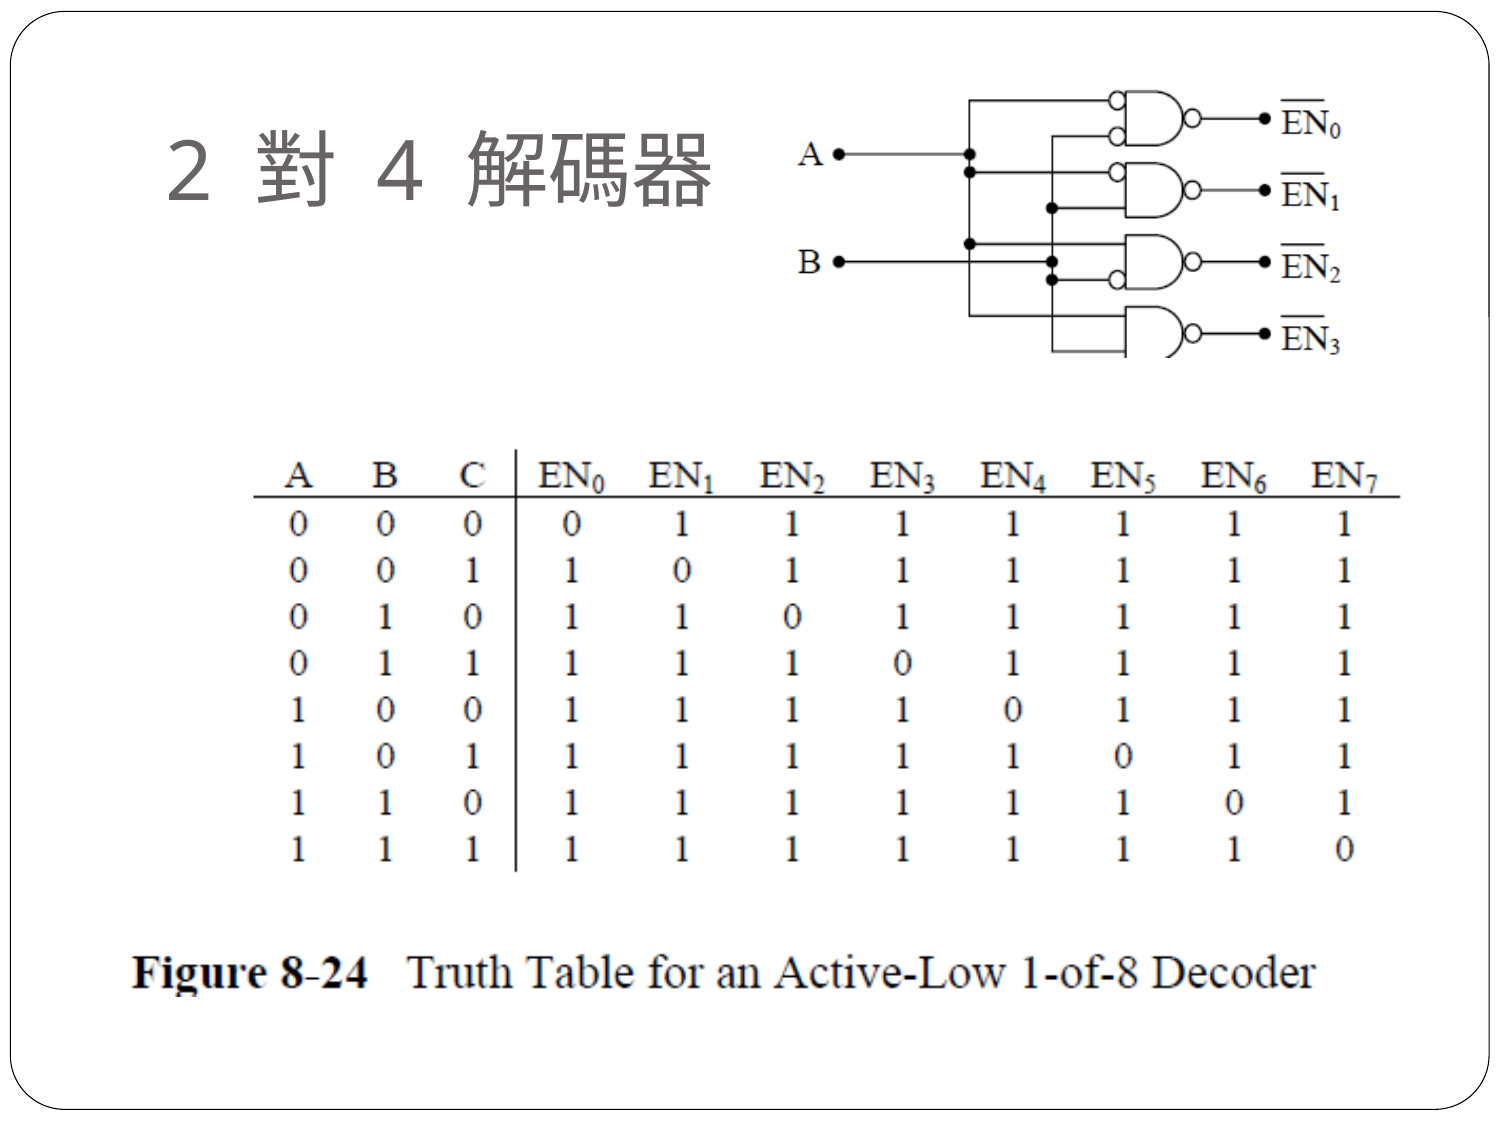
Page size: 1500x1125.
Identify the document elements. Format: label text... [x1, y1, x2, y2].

title 2 對 4 解碼器 [150, 44, 1426, 233]
picture [117, 433, 1407, 997]
picture [773, 70, 1351, 358]
